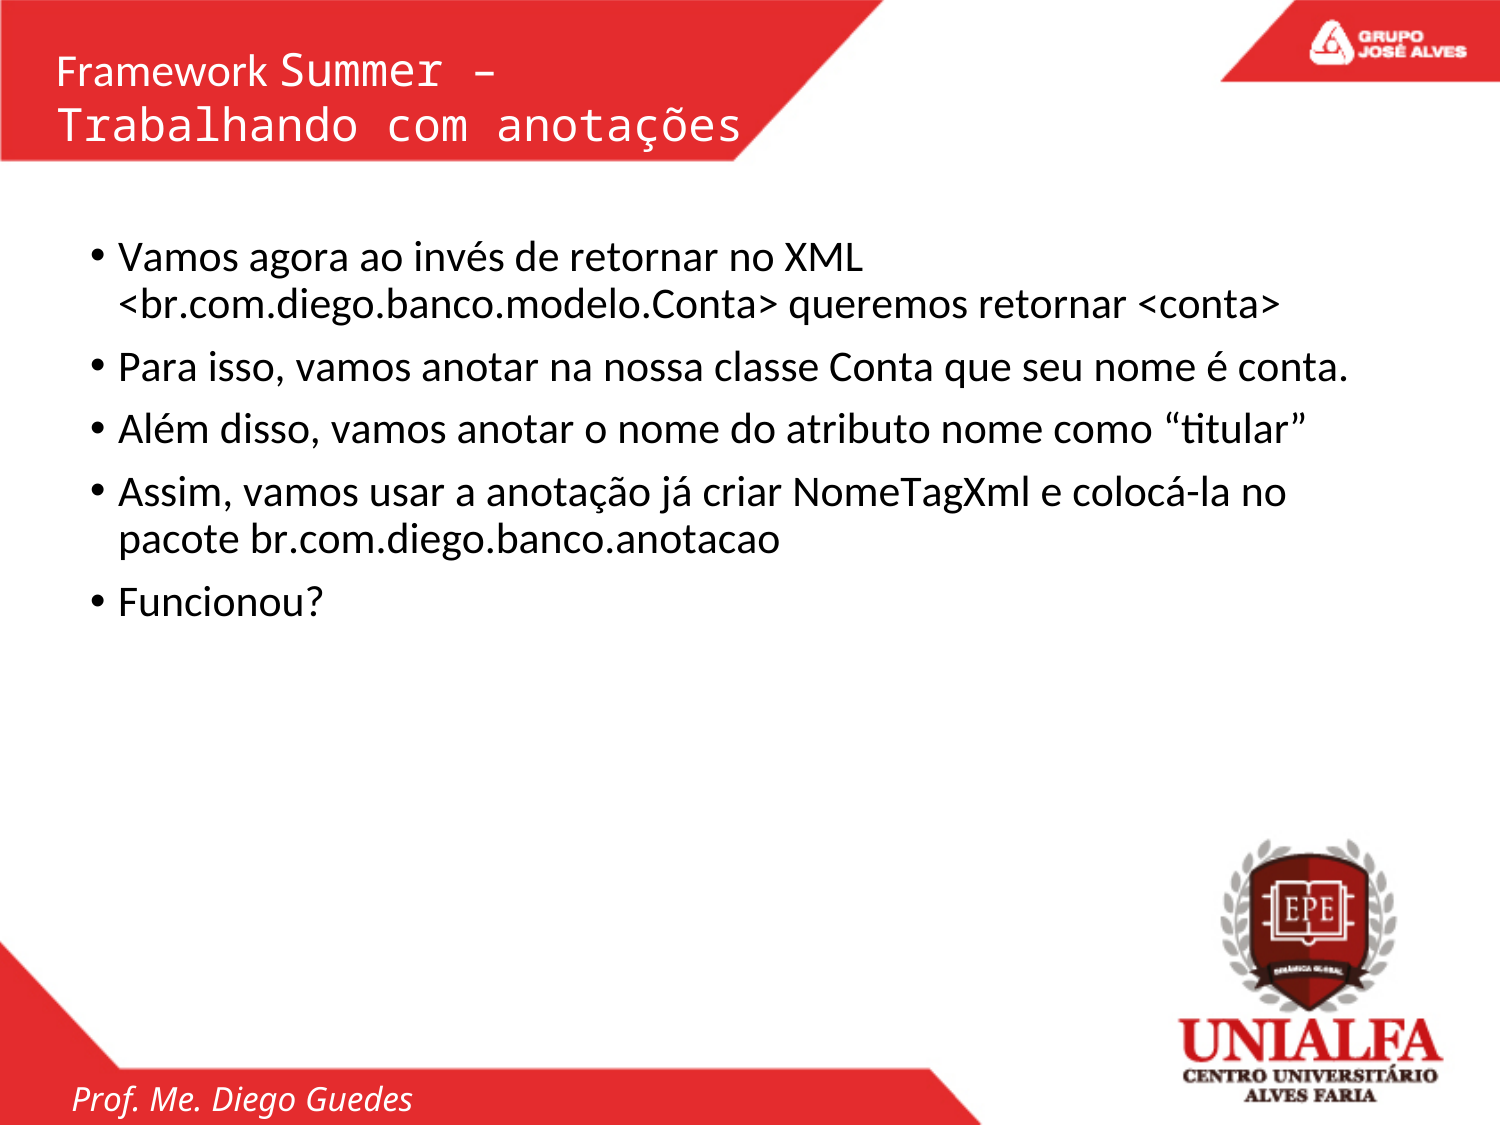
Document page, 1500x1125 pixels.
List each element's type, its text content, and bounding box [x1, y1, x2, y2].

list Vamos agora ao invés de retornar no XML <br.com.diego.banco.modelo.Conta> queremos retornar <conta> Para isso, vamos anotar na nossa classe Conta que seu nome é conta. Além disso, vamos anotar o nome do atributo nome como “titular” Assim, vamos usar a anotação já criar NomeTagXml e colocá-la no pacote br.com.diego.banco.anotacao Funcionou? [75, 225, 1426, 933]
text_box Prof. Me. Diego Guedes [56, 1070, 711, 1125]
text_box Framework Summer – Trabalhando com anotações [41, 32, 771, 158]
picture [0, 0, 1500, 1125]
